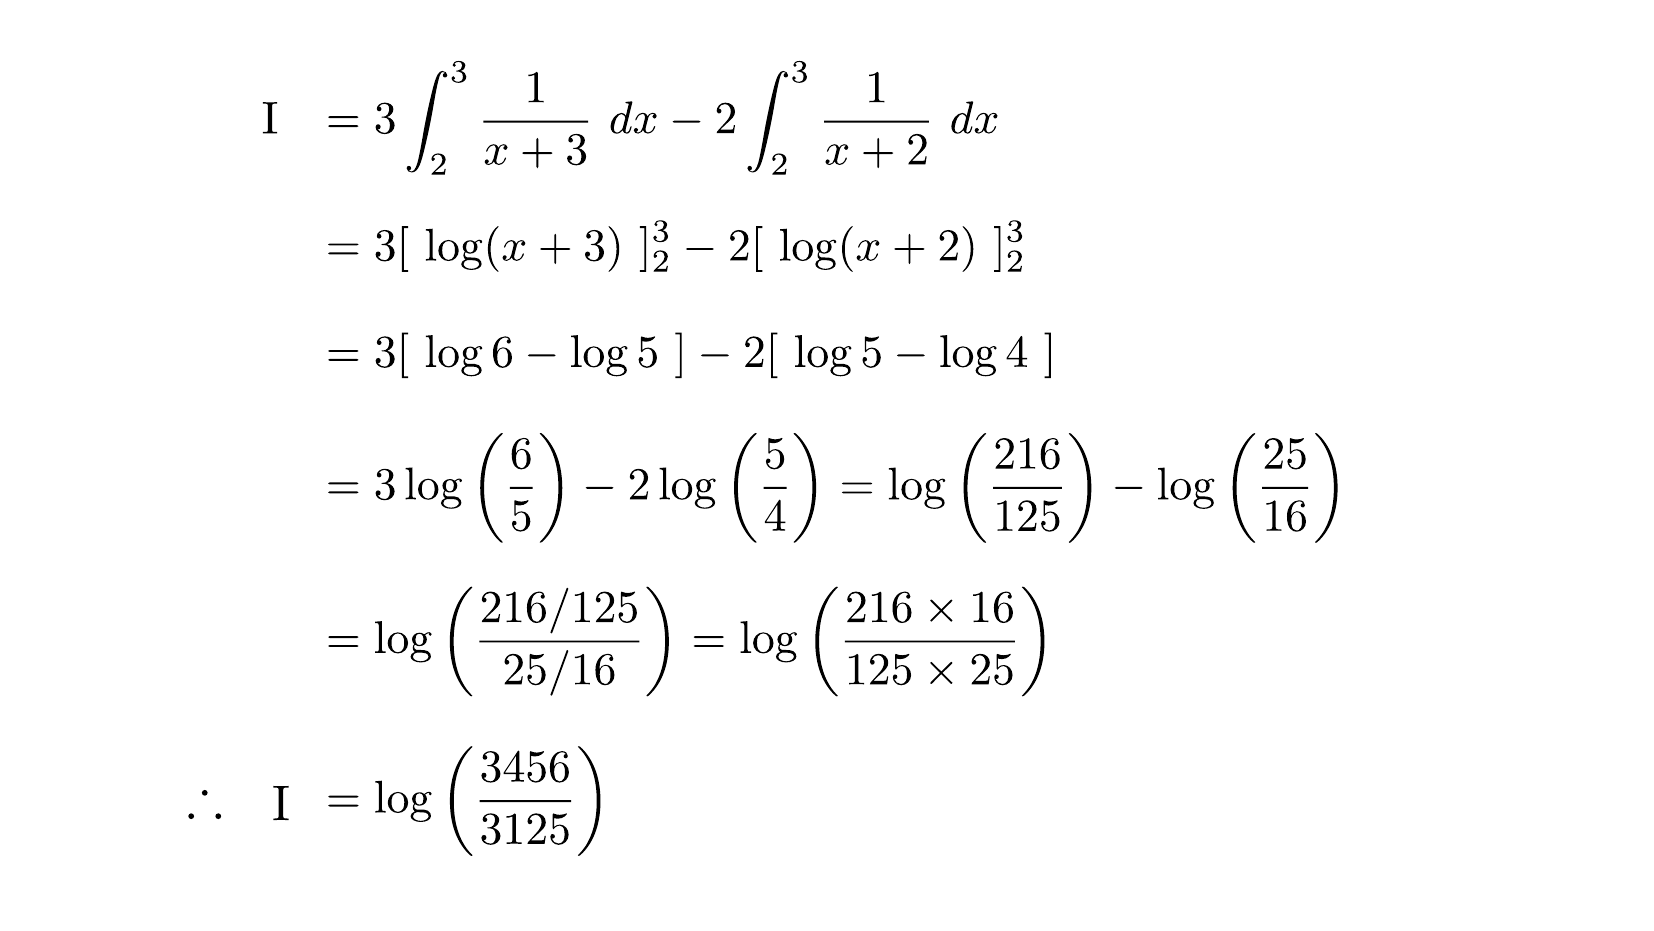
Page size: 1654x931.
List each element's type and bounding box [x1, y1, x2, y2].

text_box [327, 746, 601, 856]
text_box [327, 432, 817, 543]
text_box [327, 586, 1045, 697]
title [47, 36, 1607, 898]
text_box [327, 60, 998, 175]
text_box [327, 332, 1051, 379]
text_box [327, 220, 1023, 272]
text_box [841, 433, 1338, 543]
text_box [262, 102, 278, 134]
text_box [273, 785, 289, 821]
text_box [188, 789, 222, 820]
